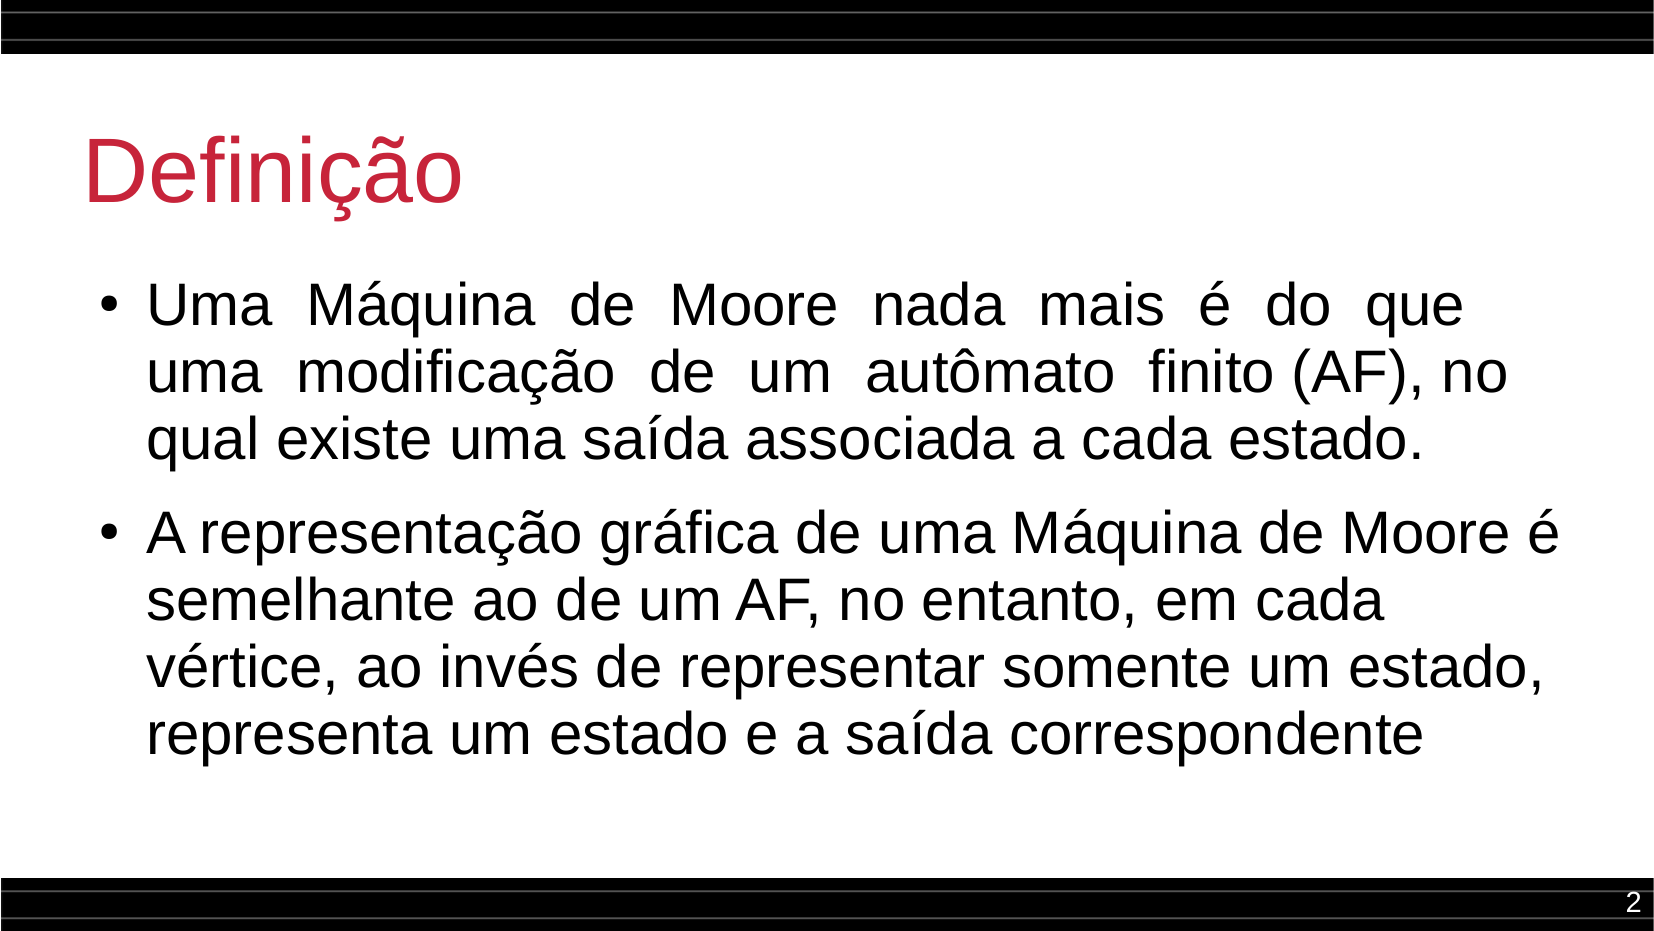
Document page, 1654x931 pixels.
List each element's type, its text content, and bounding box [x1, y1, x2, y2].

list Uma Máquina de Moore nada mais é do que uma modificação de um autômato finito (AF), no qual existe uma saída associada a cada estado. A representação gráfica de uma Máquina de Moore é semelhante ao de um AF, no entanto, em cada vértice, ao invés de representar somente um estado, representa um estado e a saída correspondente [82, 271, 1571, 851]
picture [1, 0, 1654, 54]
picture [1, 878, 1654, 931]
title Definição [82, 92, 1571, 249]
